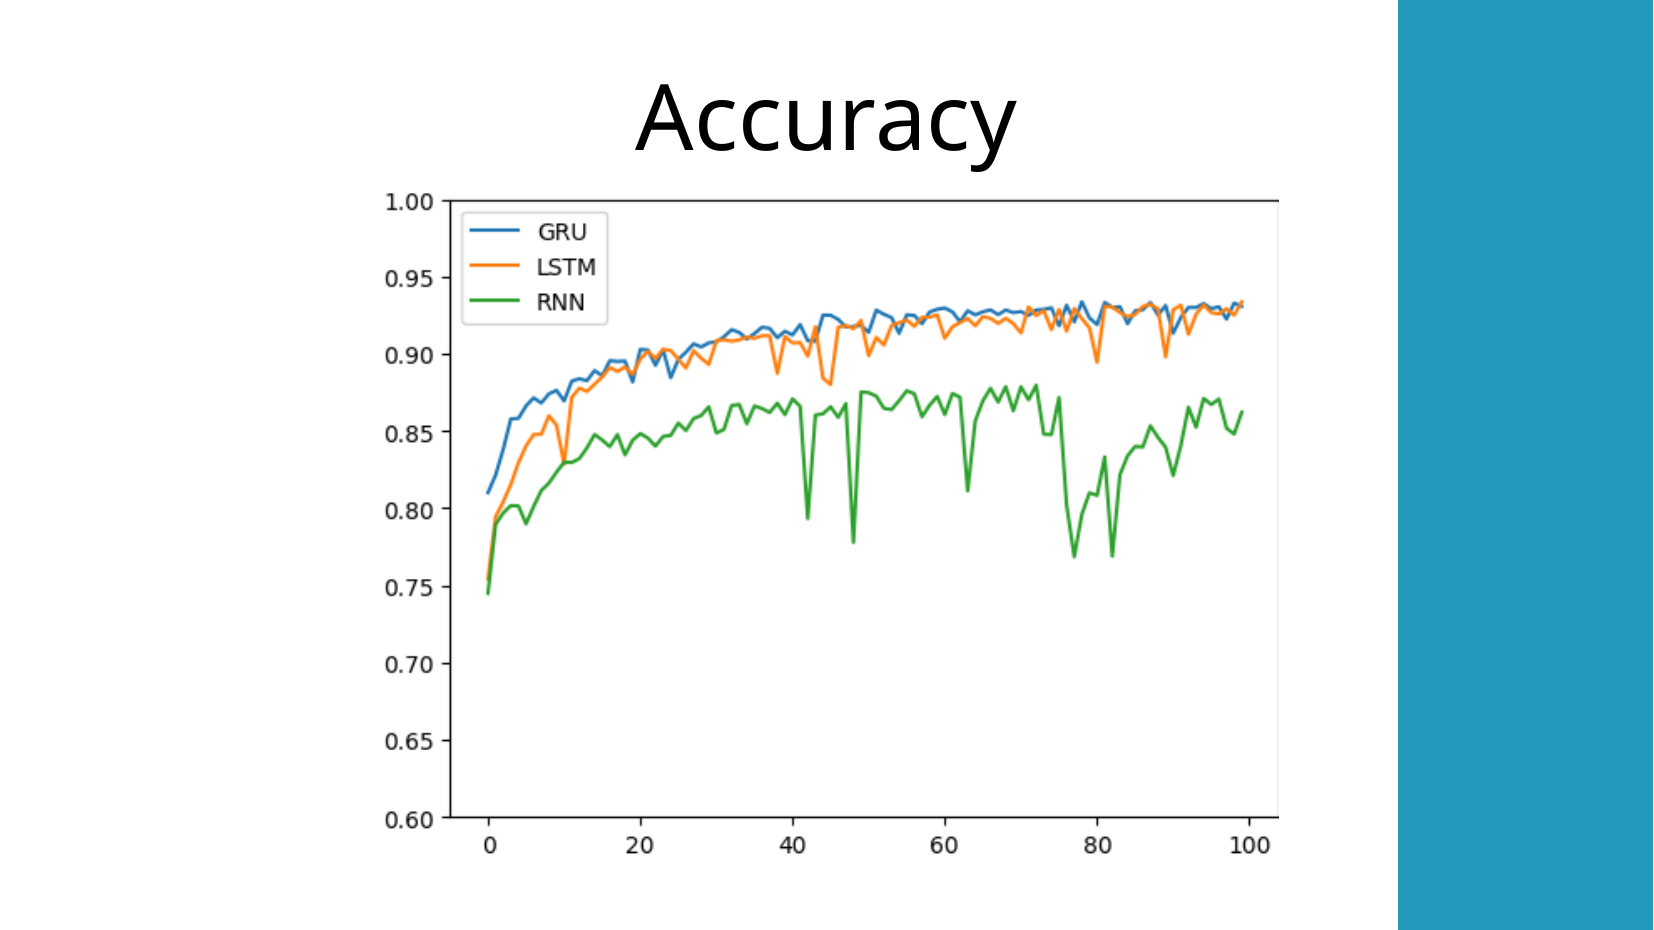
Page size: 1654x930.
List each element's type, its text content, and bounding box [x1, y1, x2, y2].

picture [383, 192, 1279, 857]
title Accuracy [82, 162, 1571, 193]
